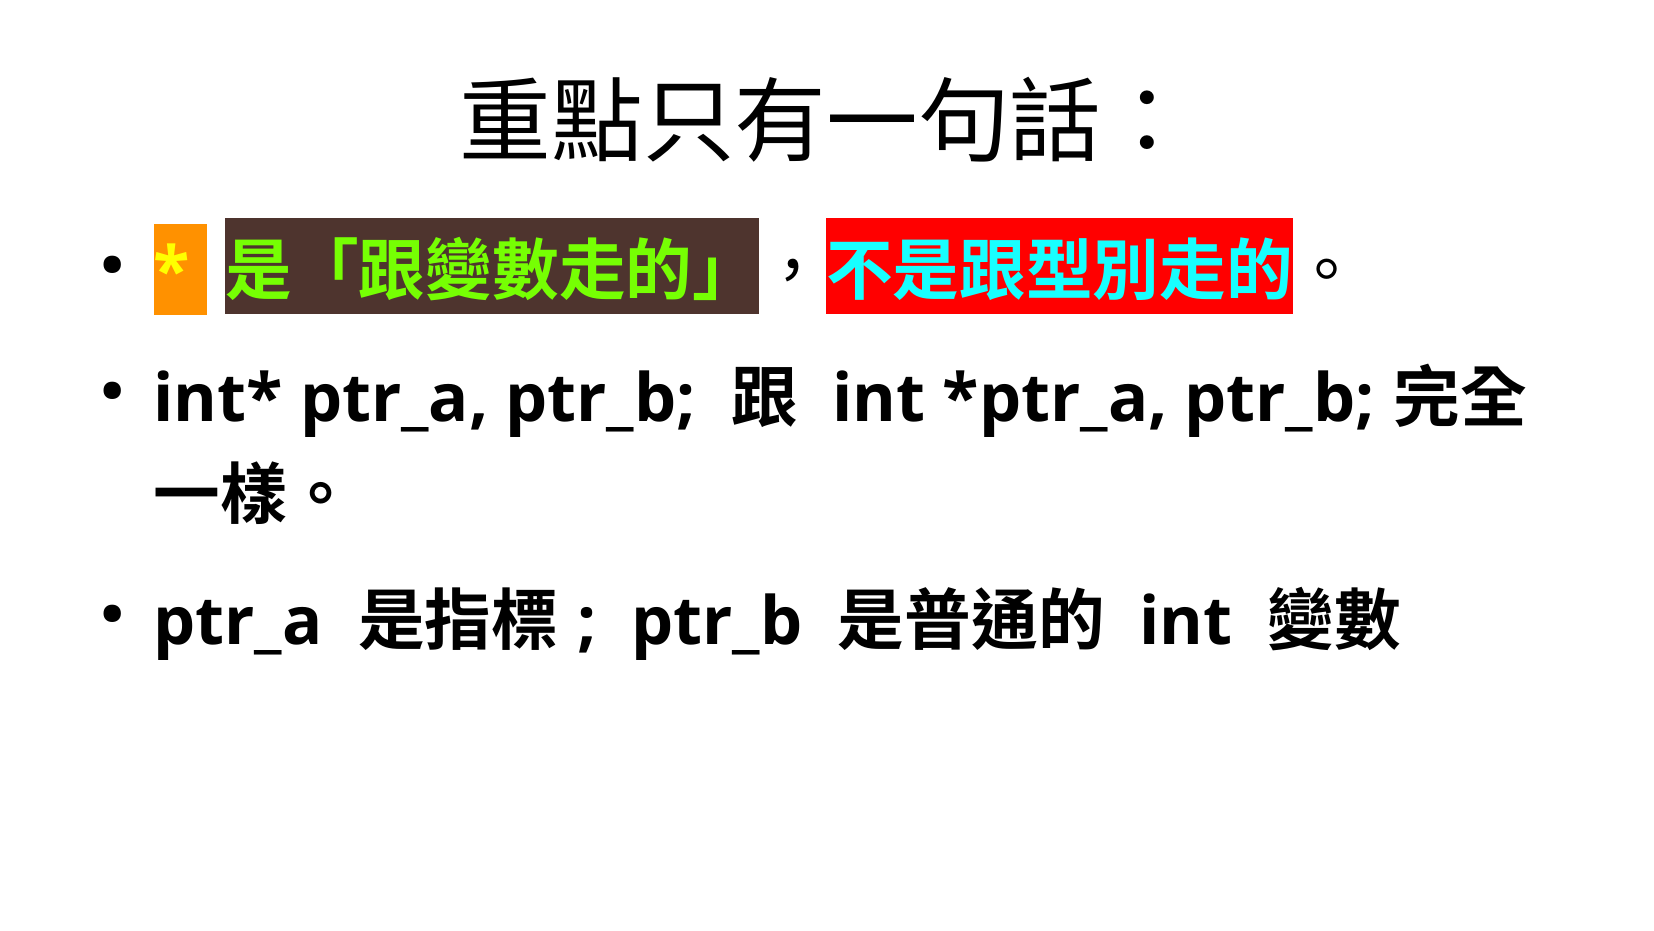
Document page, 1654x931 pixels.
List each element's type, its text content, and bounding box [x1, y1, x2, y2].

list * 是「跟變數走的」，不是跟型別走的。 int* ptr_a, ptr_b; 跟 int *ptr_a, ptr_b;完全一樣。 ptr_a 是指標; ptr_b 是普通的 int 變數 [82, 217, 1571, 758]
title 重點只有一句話： [82, 37, 1571, 193]
